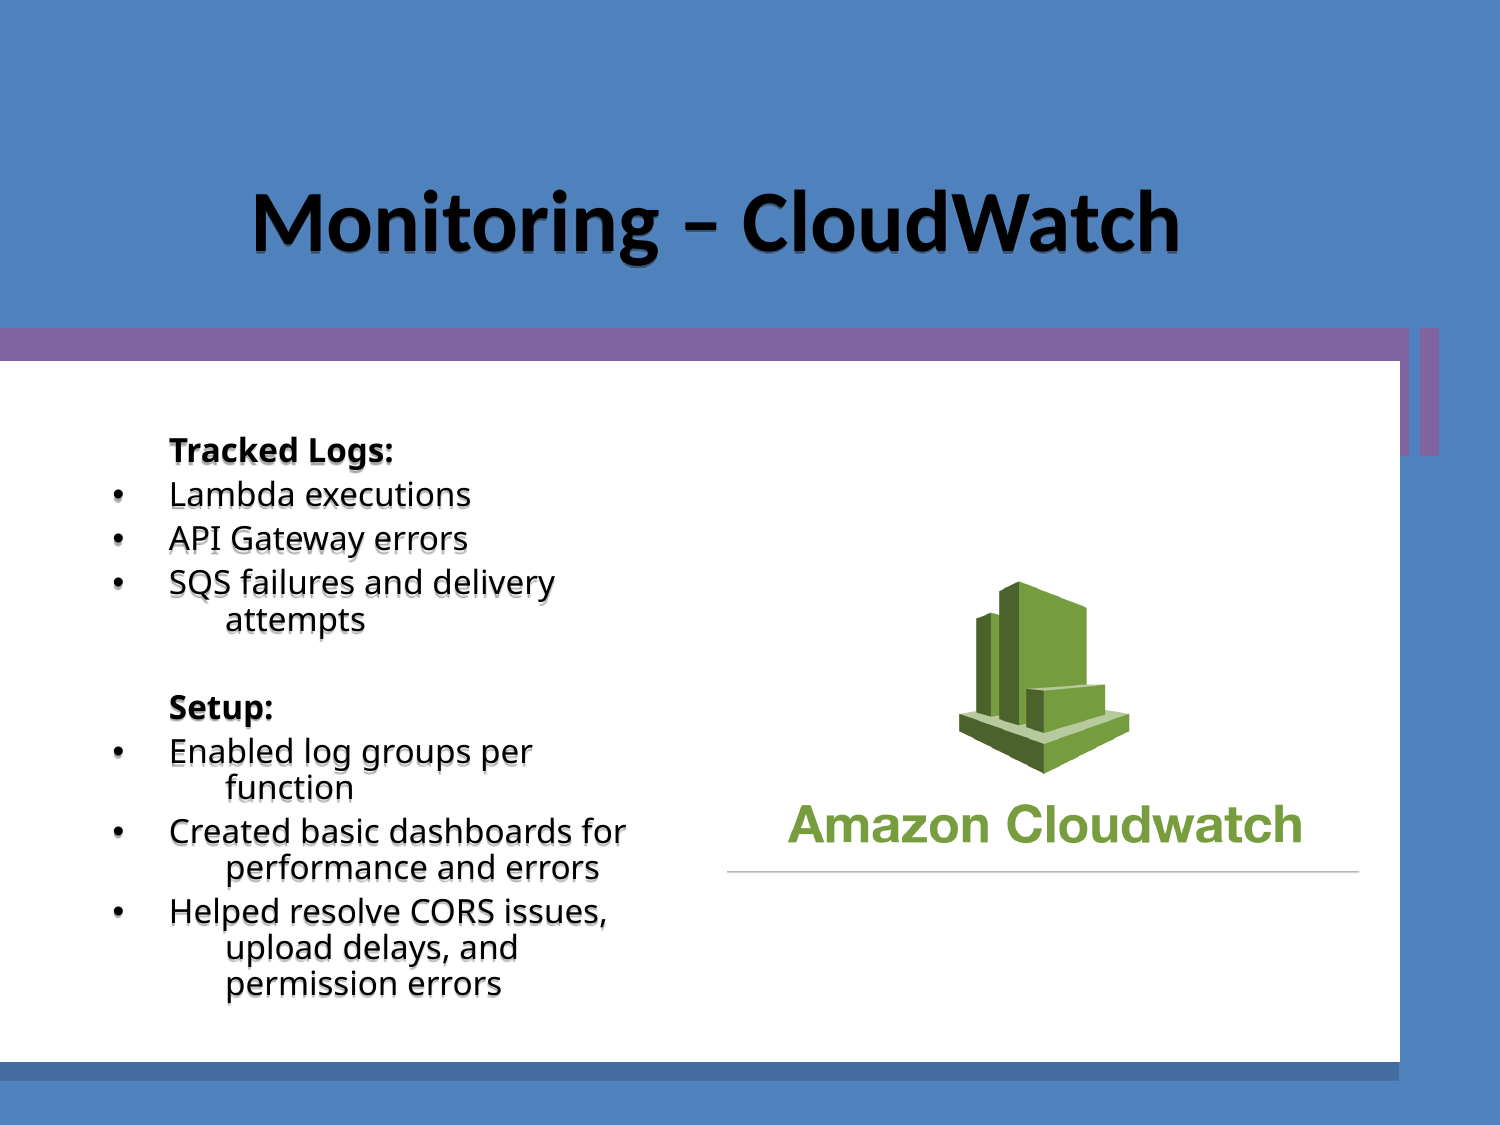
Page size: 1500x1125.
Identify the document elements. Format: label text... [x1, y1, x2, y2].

picture [727, 553, 1361, 871]
list Tracked Logs: Lambda executions API Gateway errors SQS failures and delivery attempts Setup: Enabled log groups per function Created basic dashboards for performance and errors Helped resolve CORS issues, upload delays, and permission errors [97, 426, 656, 1024]
title Monitoring – CloudWatch [97, 63, 1337, 277]
text_box [0, 0, 1500, 1125]
